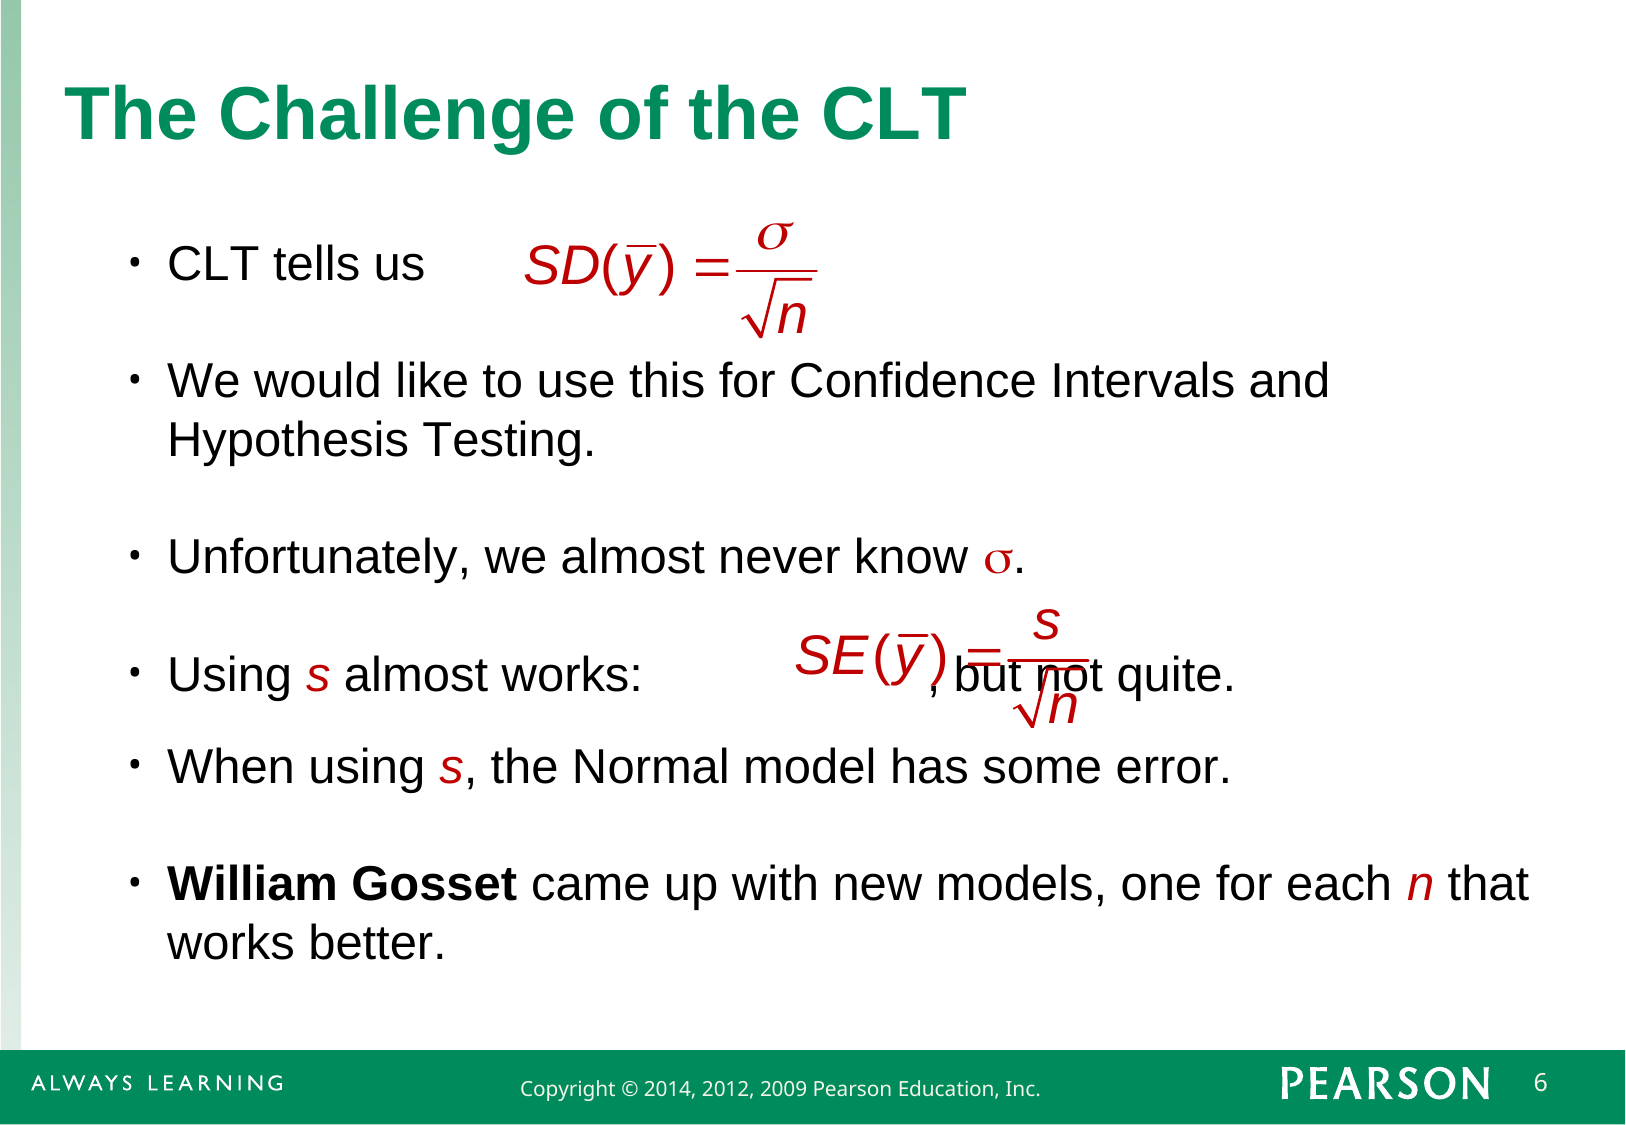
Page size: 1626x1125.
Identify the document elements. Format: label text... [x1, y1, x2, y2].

list CLT tells us We would like to use this for Confidence Intervals and Hypothesis Testing. Unfortunately, we almost never know . Using s almost works: , but not quite. When using s, the Normal model has some error. William Gosset came up with new models, one for each n that works better. [64, 231, 1560, 975]
chart [517, 196, 830, 351]
chart [788, 586, 1102, 740]
title The Challenge of the CLT [64, 64, 1560, 213]
